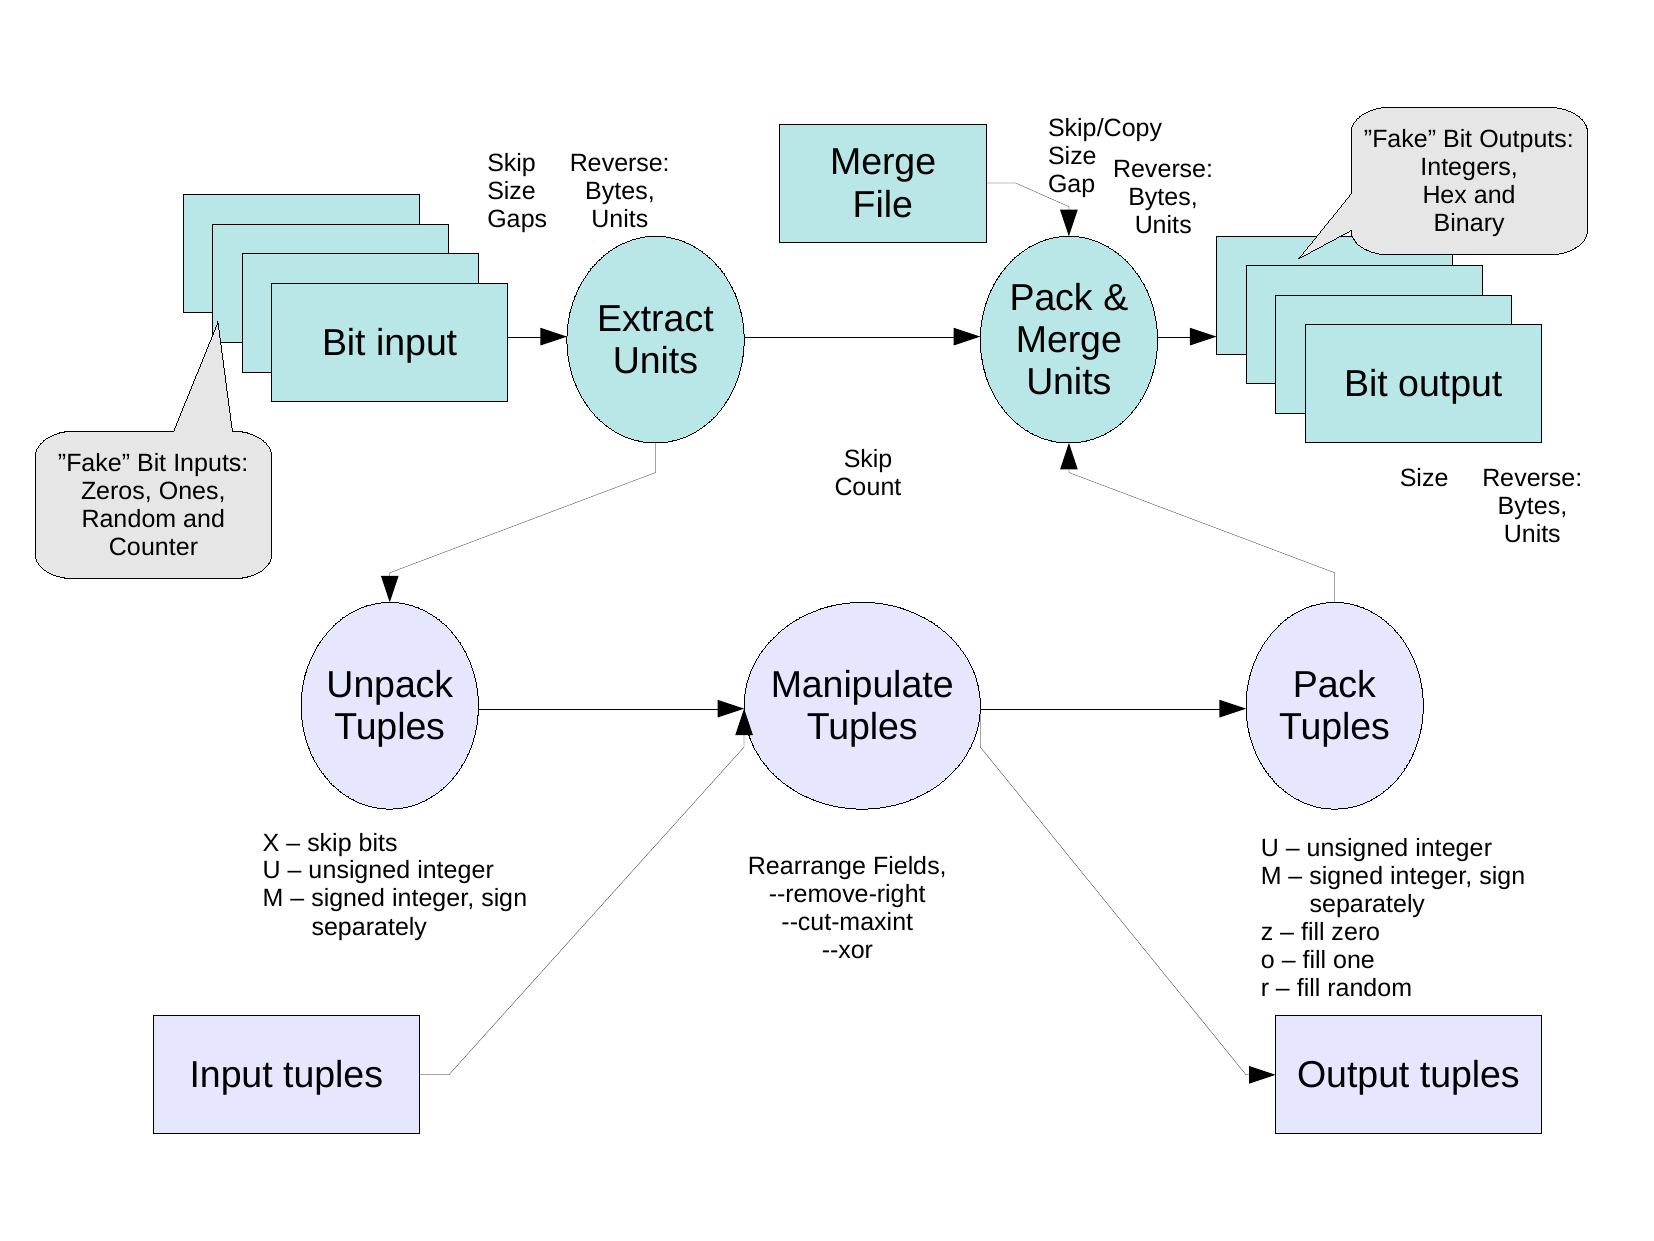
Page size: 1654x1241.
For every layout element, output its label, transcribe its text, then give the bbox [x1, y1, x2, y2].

text_box Skip Count [809, 437, 928, 508]
text_box Output tuples [1275, 1015, 1542, 1134]
text_box Manipulate Tuples [744, 602, 981, 810]
text_box Rearrange Fields, --remove-right --cut-maxint --xor [714, 844, 981, 993]
text_box X – skip bits U – unsigned integer M – signed integer, sign separately [248, 820, 544, 969]
text_box Bit output [1305, 324, 1542, 443]
text_box Skip/Copy Size Gap [1033, 106, 1180, 206]
text_box Bit input [271, 283, 508, 402]
text_box Unpack Tuples [301, 602, 479, 810]
text_box [1246, 265, 1512, 414]
text_box ”Fake” Bit Inputs: Zeros, Ones, Random and Counter [35, 321, 272, 579]
text_box Extract Units [566, 241, 745, 443]
text_box Bit input [183, 194, 420, 313]
text_box Input tuples [153, 1015, 420, 1134]
text_box Reverse: Bytes, Units [1089, 147, 1238, 247]
text_box Reverse: Bytes, Units [546, 141, 694, 241]
text_box Pack Tuples [1246, 602, 1424, 810]
text_box Skip Size Gaps [472, 141, 546, 241]
text_box Merge File [779, 124, 987, 243]
text_box Bit input [1216, 236, 1453, 355]
text_box [212, 224, 479, 373]
text_box Reverse: Bytes, Units [1458, 456, 1607, 556]
text_box Size [1384, 456, 1458, 528]
text_box U – unsigned integer M – signed integer, sign separately z – fill zero o – fill one r – fill random [1246, 826, 1542, 1010]
text_box Pack & Merge Units [980, 236, 1158, 443]
text_box ”Fake” Bit Outputs: Integers, Hex and Binary [1298, 107, 1588, 259]
